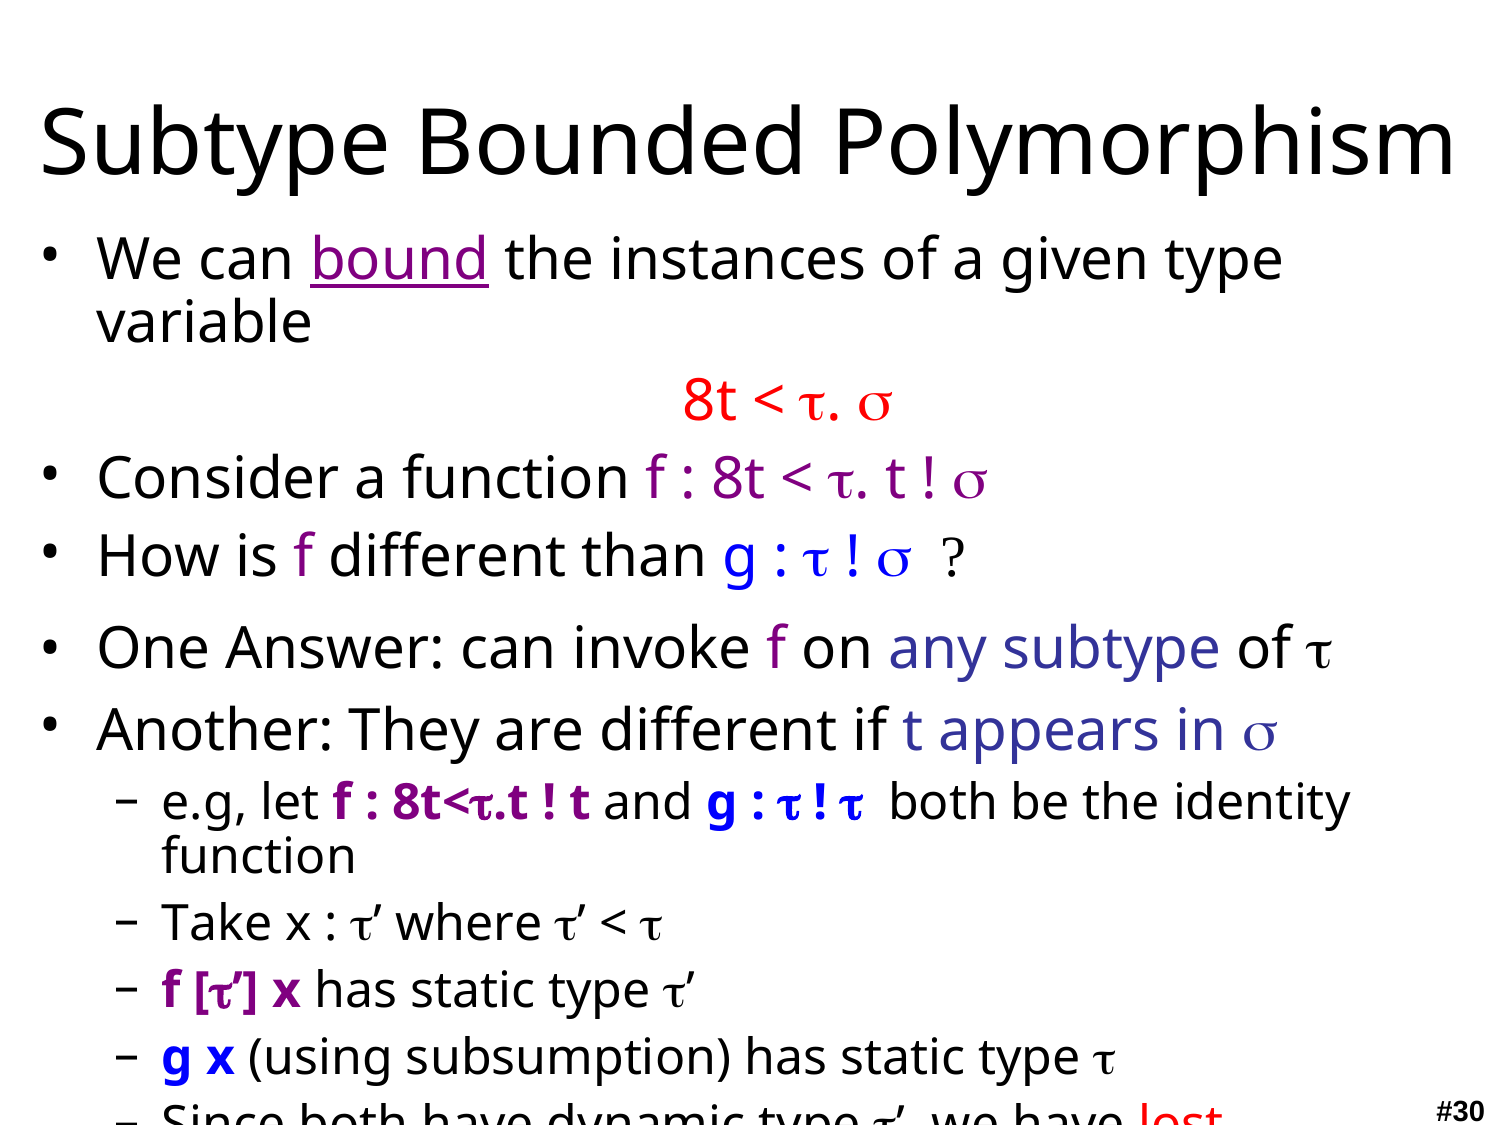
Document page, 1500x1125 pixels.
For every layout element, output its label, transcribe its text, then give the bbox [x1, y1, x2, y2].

title Subtype Bounded Polymorphism [24, 45, 1476, 221]
list We can bound the instances of a given type variable 8t < .  Consider a function f : 8t < . t !  How is f different than g :  !  ? One Answer: can invoke f on any subtype of  Another: They are different if t appears in  e.g, let f : 8t<.t ! t and g :  !  both be the identity function Take x : ’ where ’ <  f [’] x has static type ’ g x (using subsumption) has static type  Since both have dynamic type ’, we have lost information with g [24, 221, 1476, 1088]
